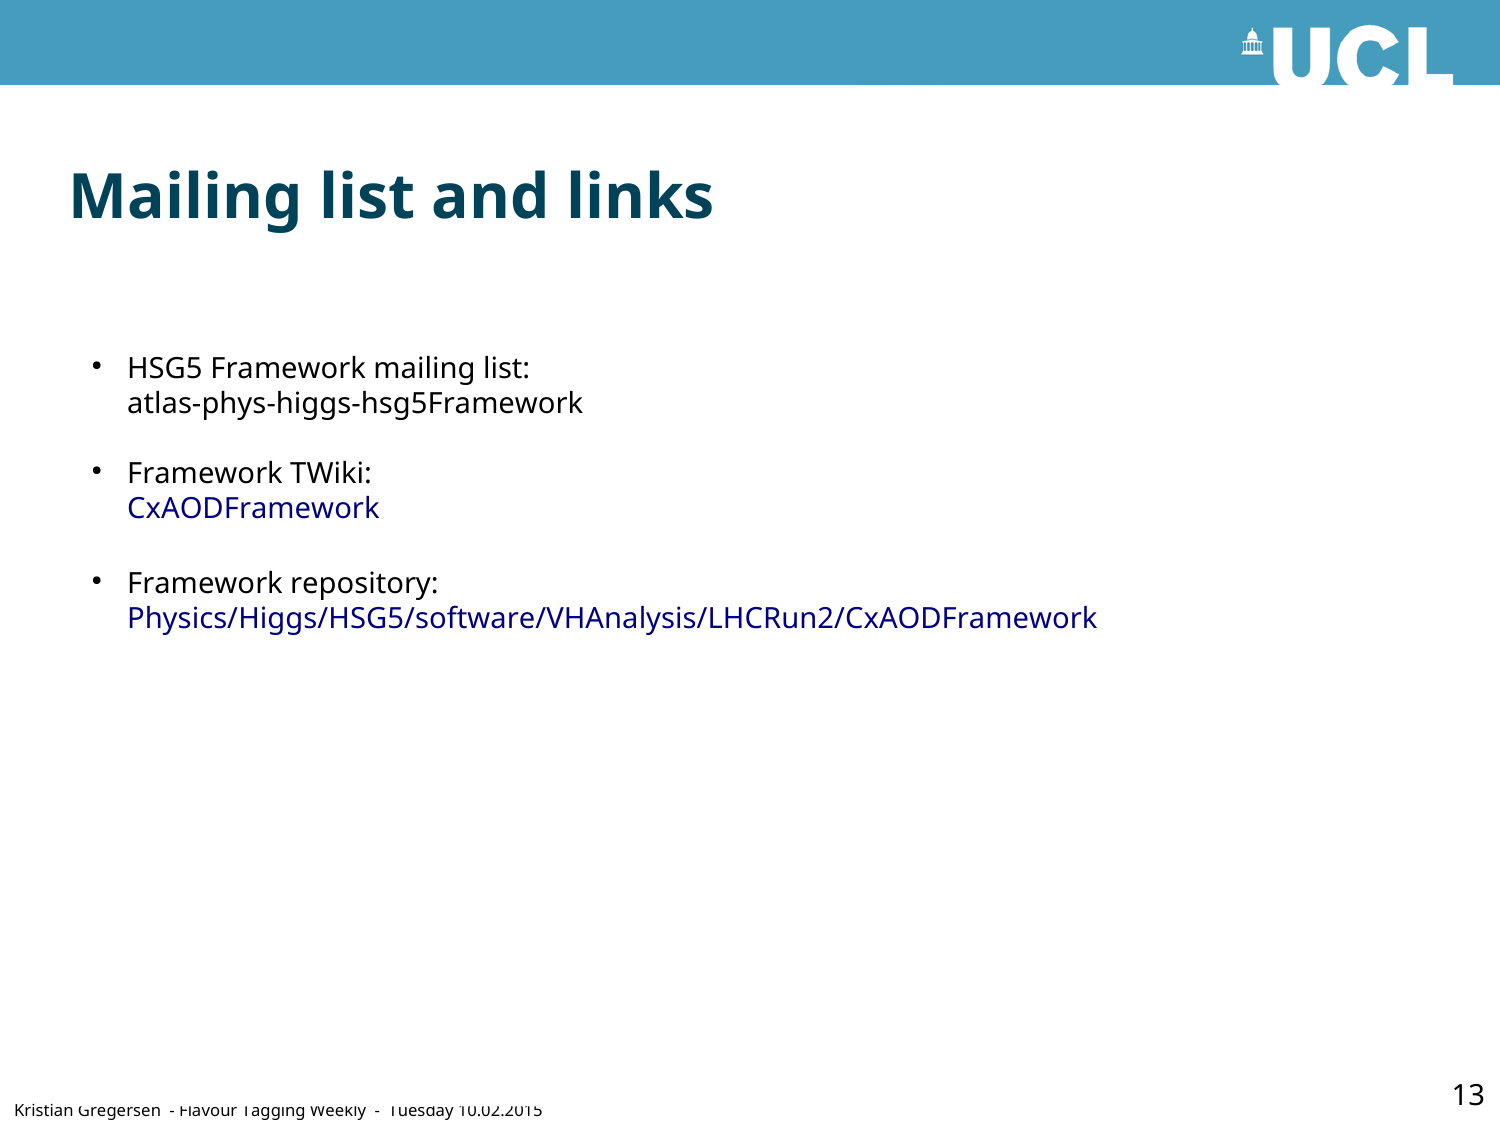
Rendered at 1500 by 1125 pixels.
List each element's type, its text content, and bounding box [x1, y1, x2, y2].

text_box HSG5 Framework mailing list: atlas-phys-higgs-hsg5Framework Framework TWiki: CxAODFramework Framework repository: Physics/Higgs/HSG5/software/VHAnalysis/LHCRun2/CxAODFramework [76, 378, 1317, 1107]
title Mailing list and links [54, 148, 1447, 378]
picture [0, 0, 1500, 85]
